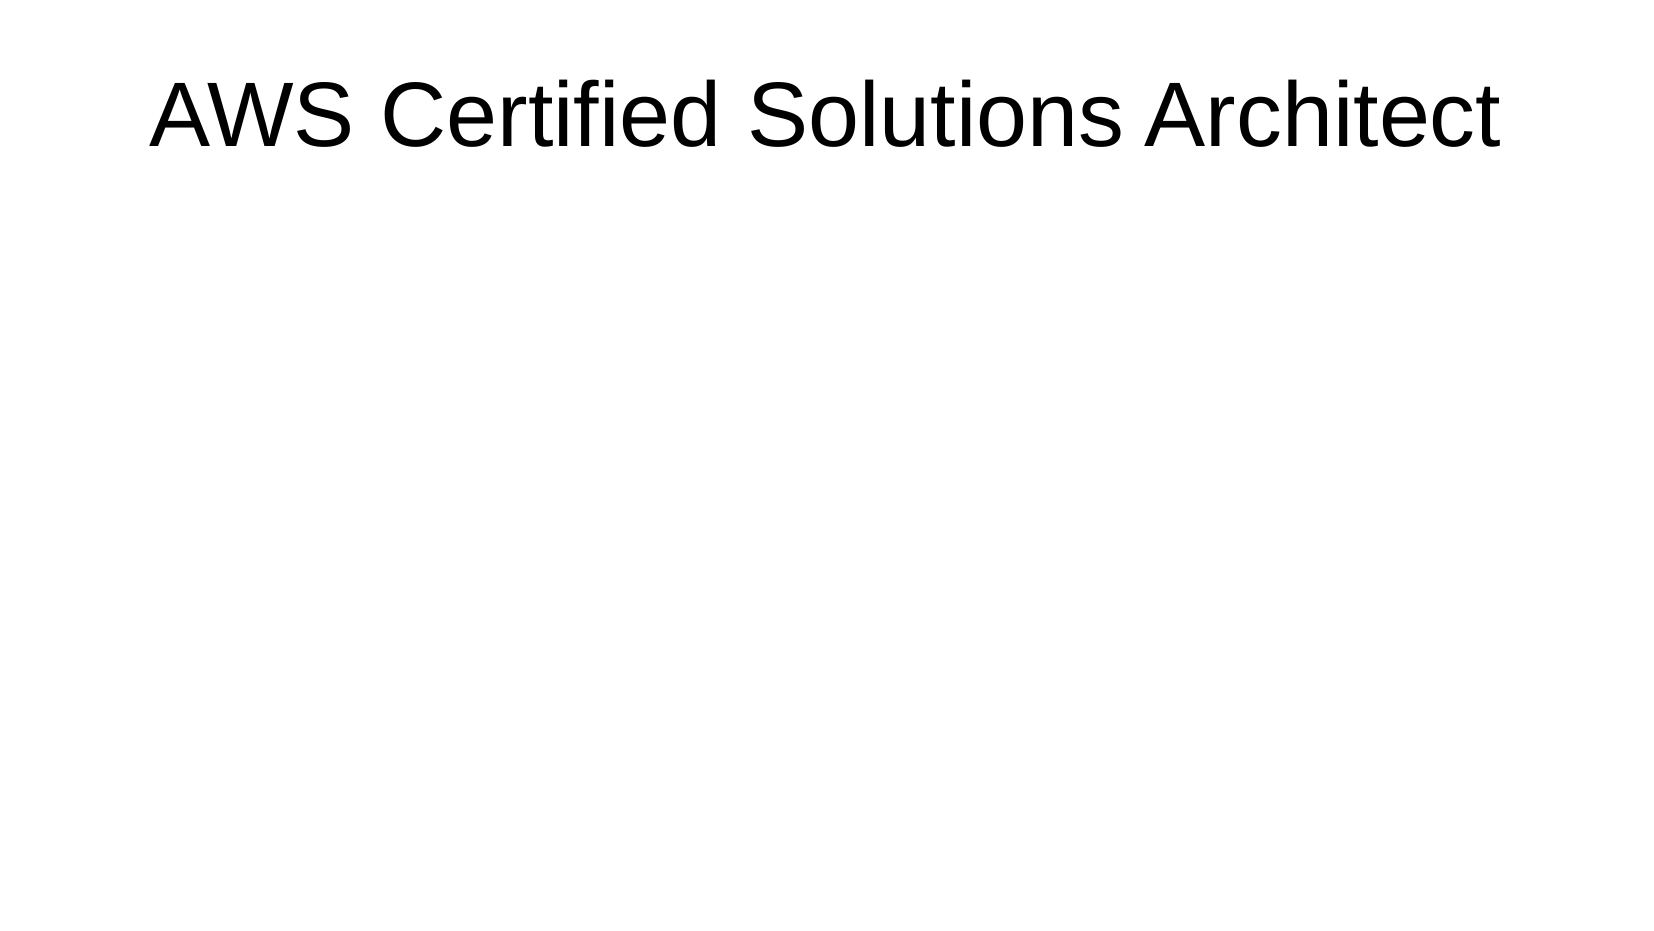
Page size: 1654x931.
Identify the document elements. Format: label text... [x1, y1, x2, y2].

title AWS Certified Solutions Architect [82, 37, 1571, 193]
